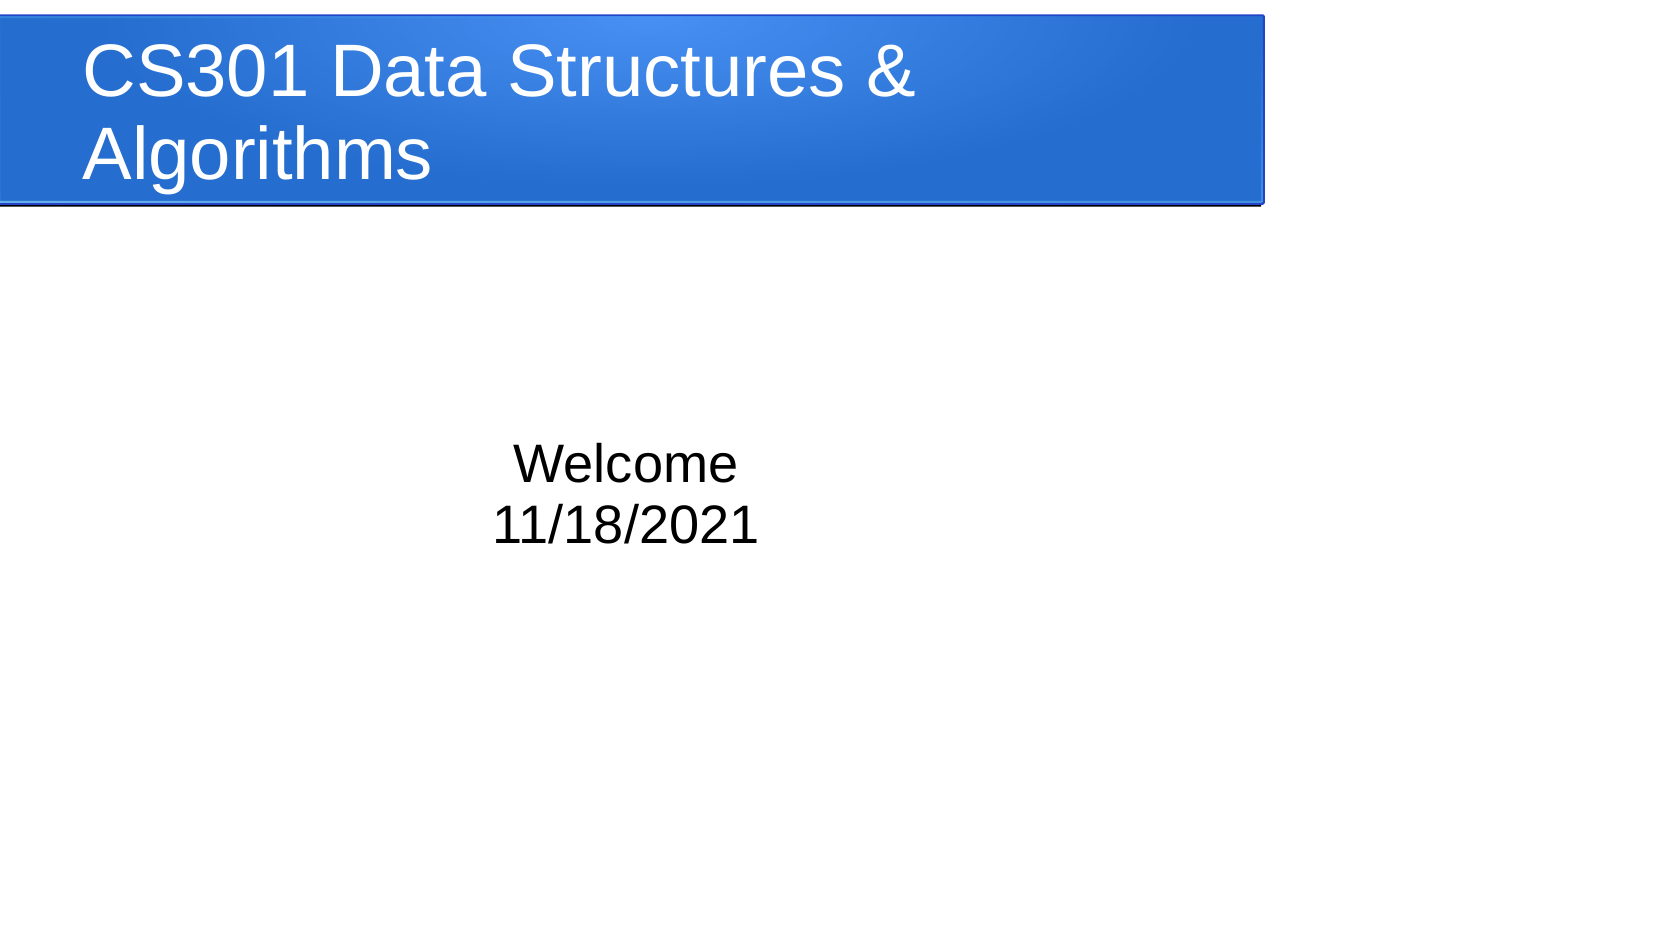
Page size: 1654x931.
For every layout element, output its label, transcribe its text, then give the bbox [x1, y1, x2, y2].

subtitle Welcome 11/18/2021 [82, 224, 1171, 764]
title CS301 Data Structures & Algorithms [82, 29, 1235, 196]
